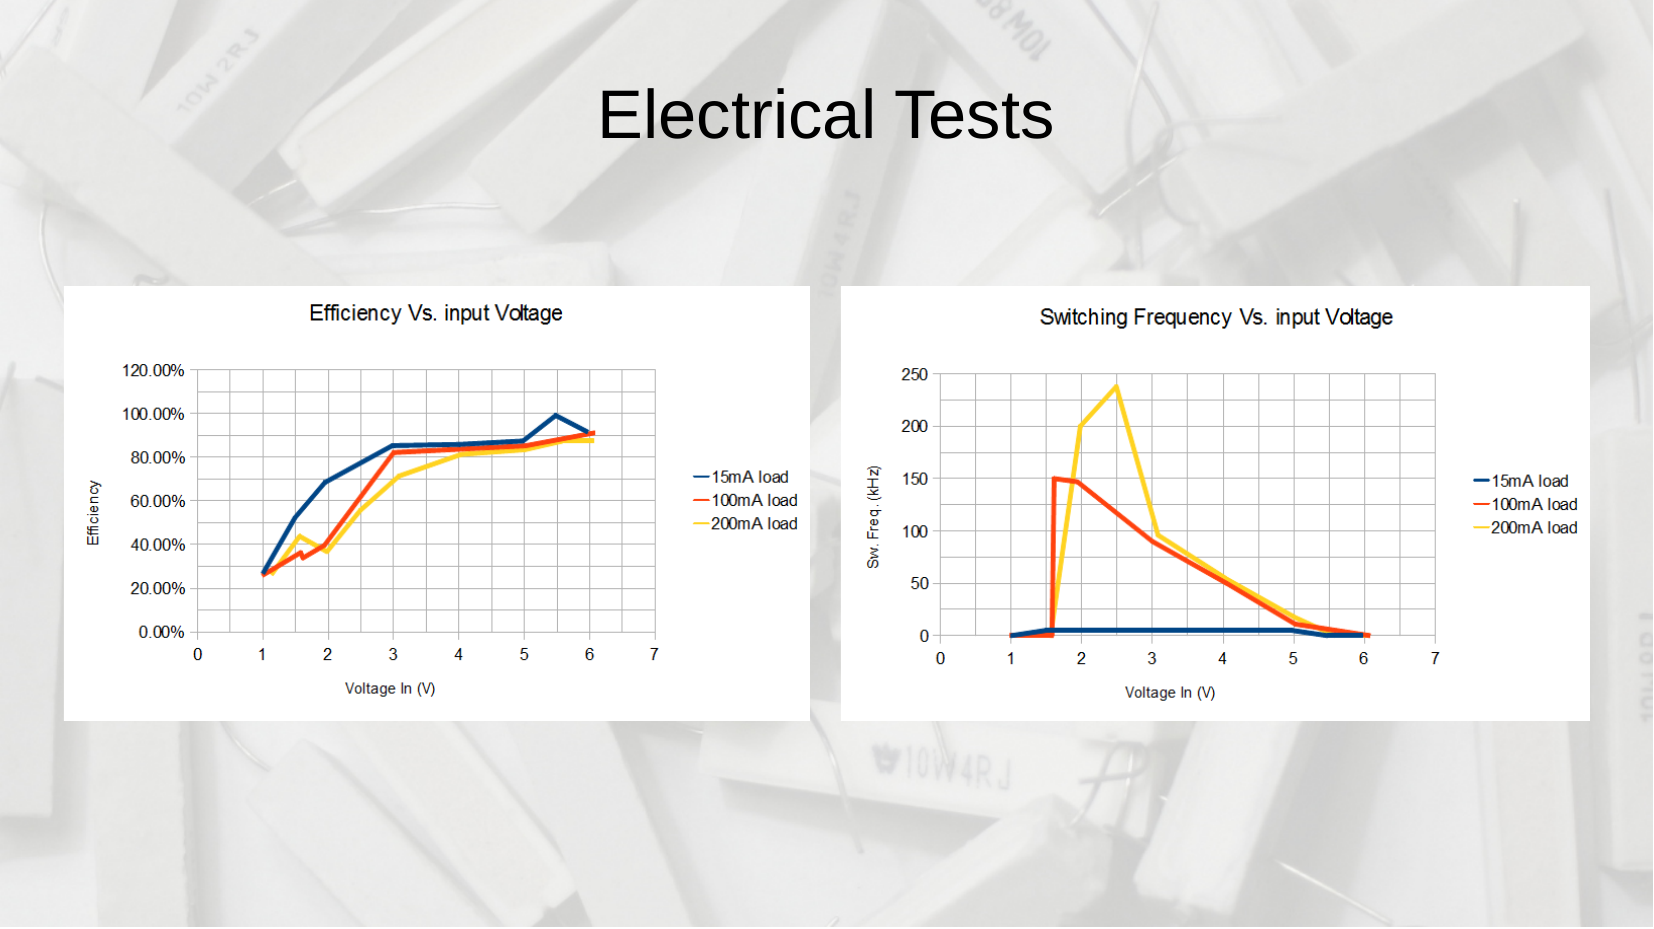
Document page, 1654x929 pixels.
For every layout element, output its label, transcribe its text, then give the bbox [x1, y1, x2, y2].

title Electrical Tests [82, 36, 1571, 192]
picture [0, 0, 1653, 927]
